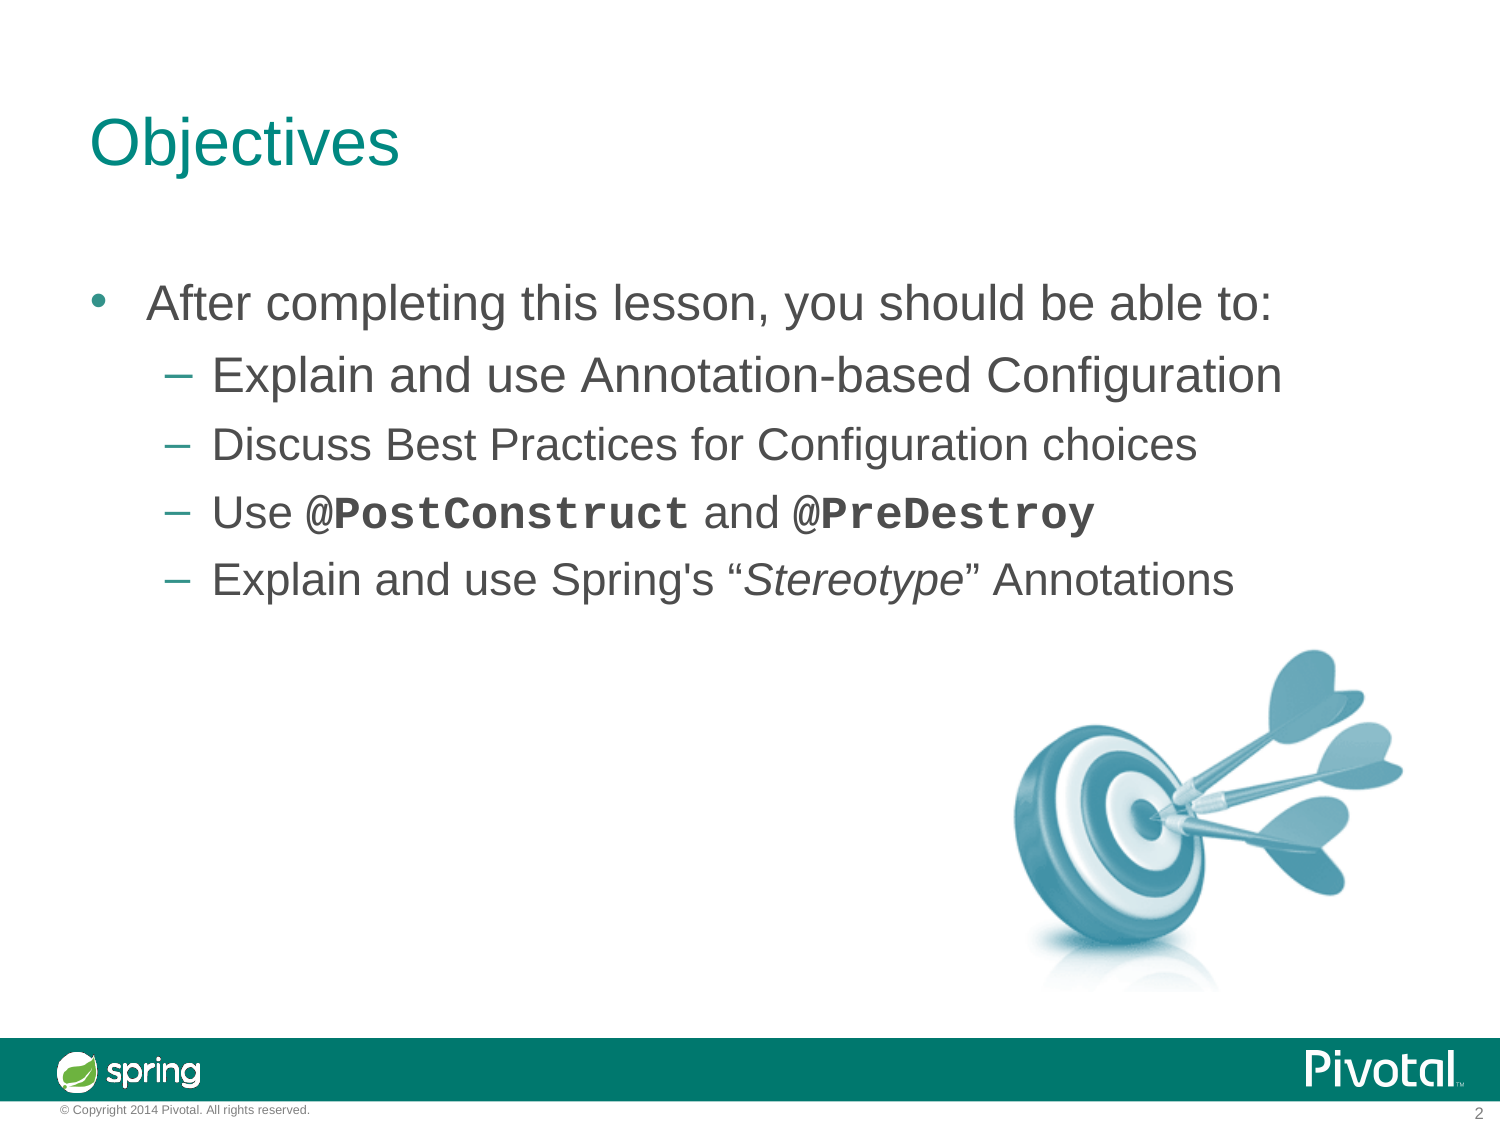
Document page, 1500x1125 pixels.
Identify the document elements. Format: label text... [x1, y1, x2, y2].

picture [975, 644, 1428, 992]
list After completing this lesson, you should be able to: Explain and use Annotation-based Configuration Discuss Best Practices for Configuration choices Use @PostConstruct and @PreDestroy Explain and use Spring's “Stereotype” Annotations [75, 262, 1426, 1005]
title Objectives [75, 45, 1426, 233]
picture [32, 1041, 210, 1103]
picture [1306, 1050, 1464, 1087]
